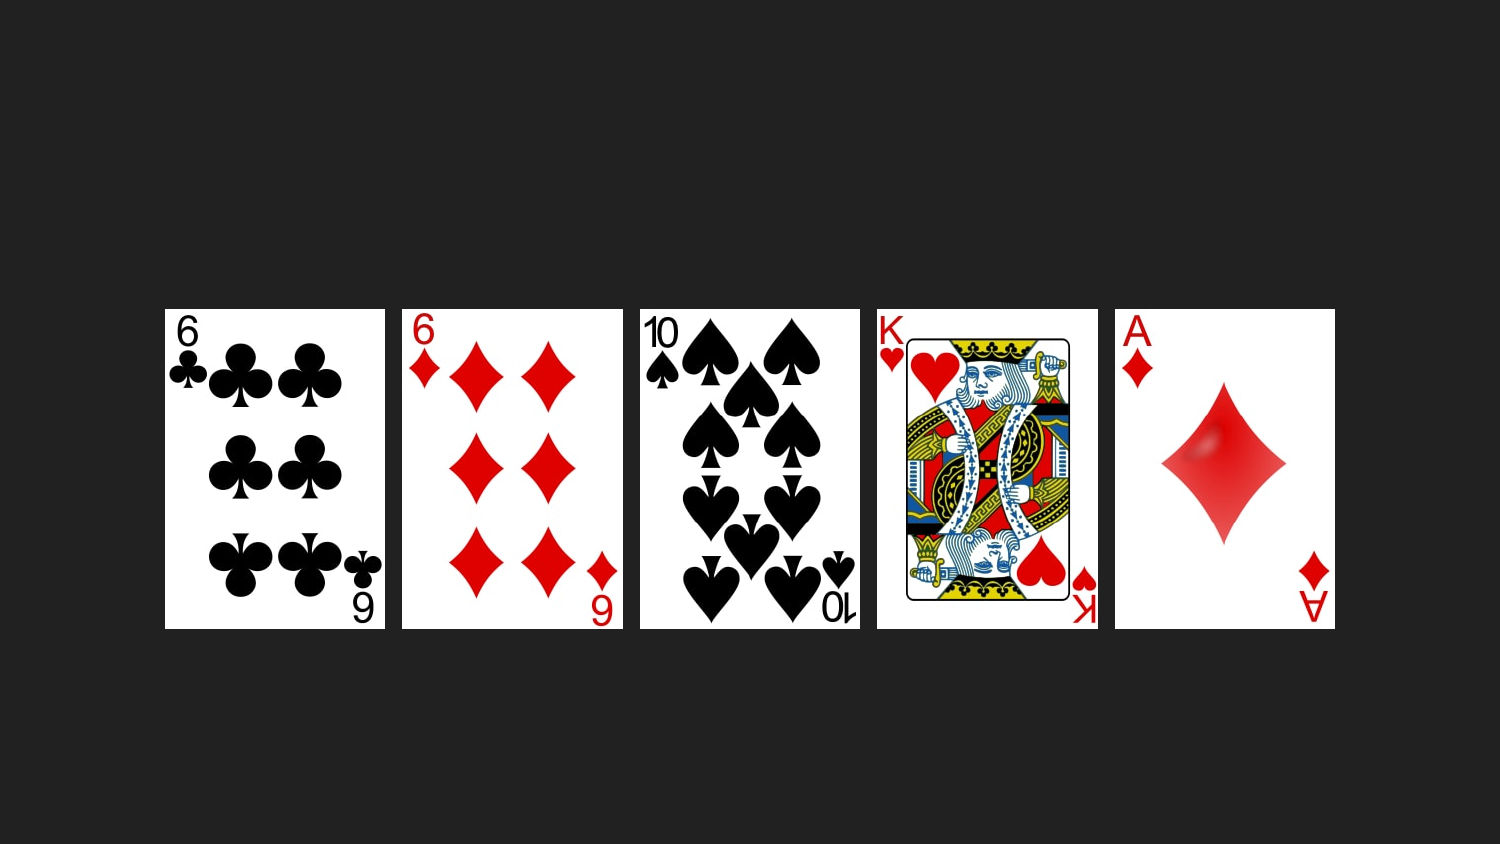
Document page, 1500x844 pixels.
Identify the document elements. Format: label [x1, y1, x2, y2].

picture [165, 309, 385, 629]
picture [877, 309, 1098, 629]
picture [1115, 309, 1335, 629]
picture [402, 309, 623, 629]
picture [640, 309, 860, 629]
